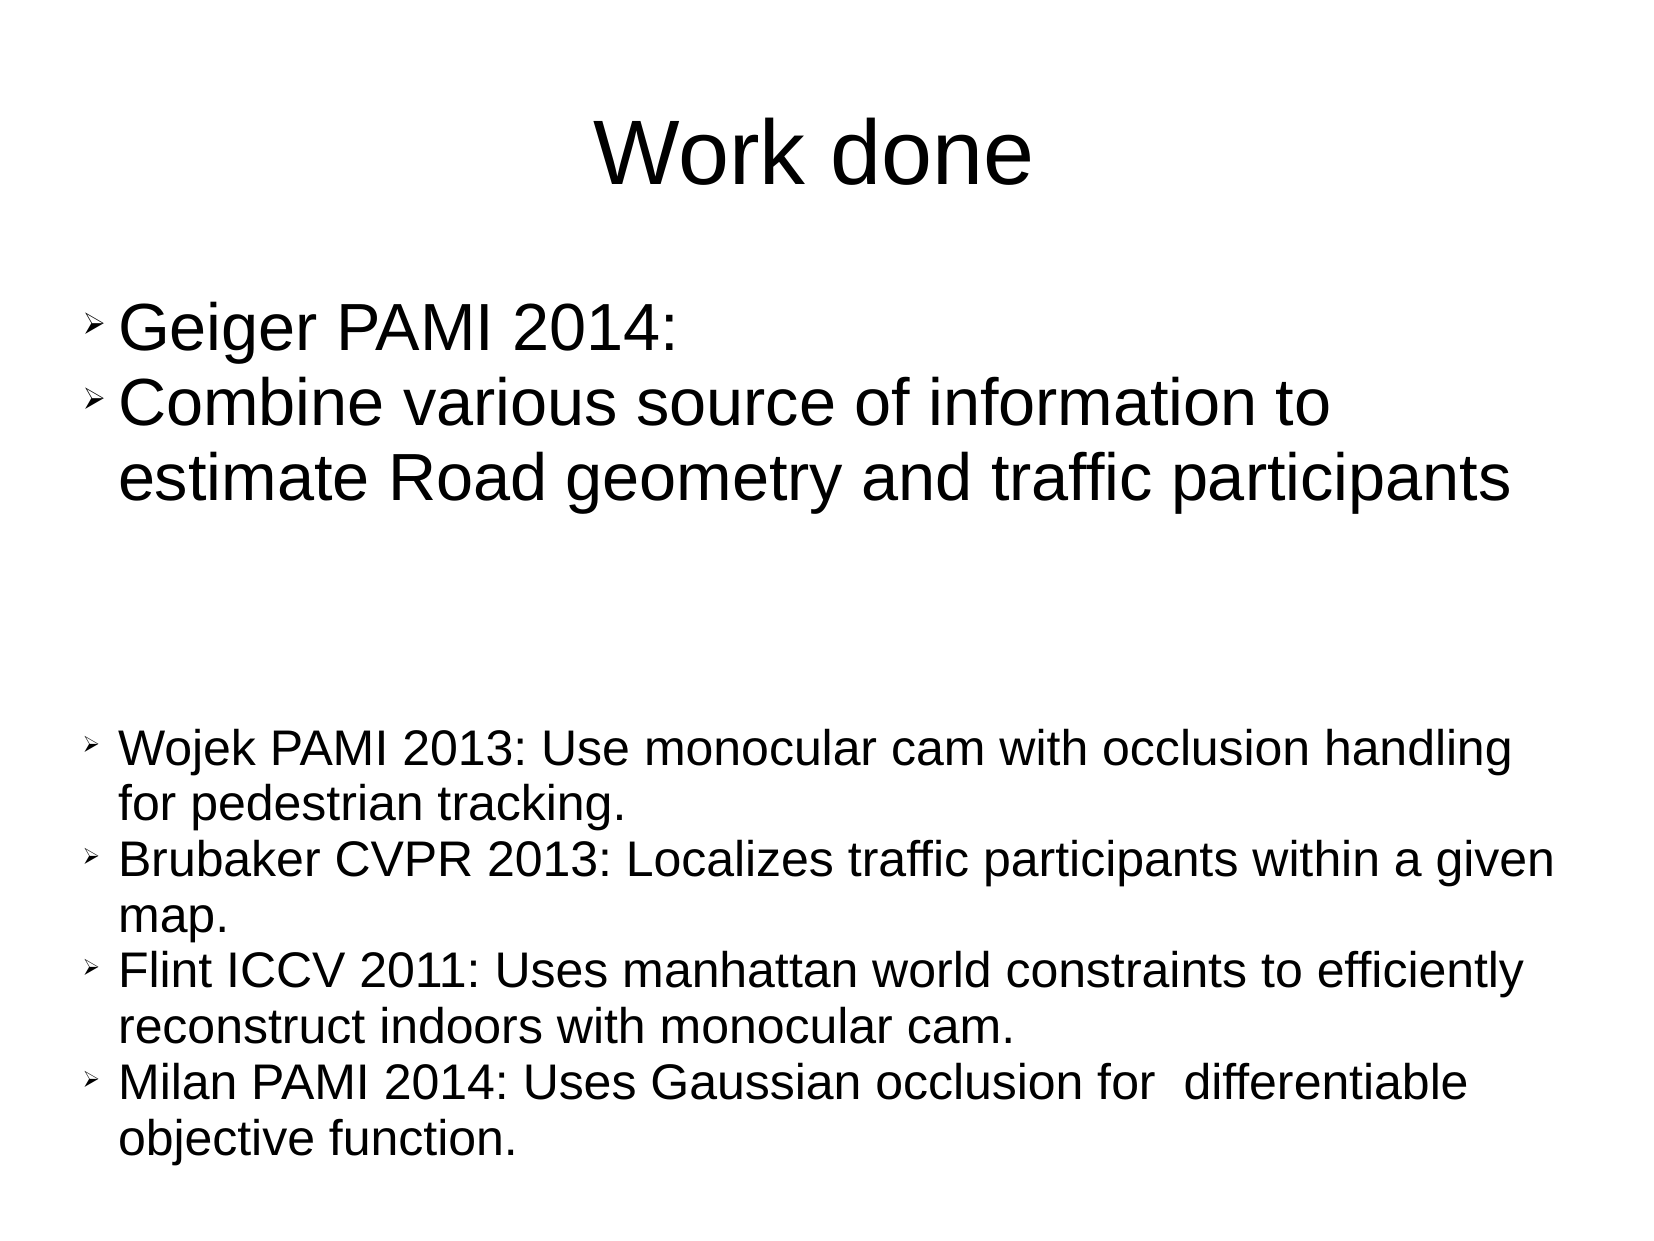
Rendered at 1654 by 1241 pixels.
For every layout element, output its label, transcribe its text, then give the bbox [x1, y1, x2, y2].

subtitle Geiger PAMI 2014: Combine various source of information to estimate Road geometry and traffic participants Wojek PAMI 2013: Use monocular cam with occlusion handling for pedestrian tracking. Brubaker CVPR 2013: Localizes traffic participants within a given map. Flint ICCV 2011: Uses manhattan world constraints to efficiently reconstruct indoors with monocular cam. Milan PAMI 2014: Uses Gaussian occlusion for differentiable objective function. [82, 290, 1571, 1171]
title Work done [82, 49, 1571, 257]
